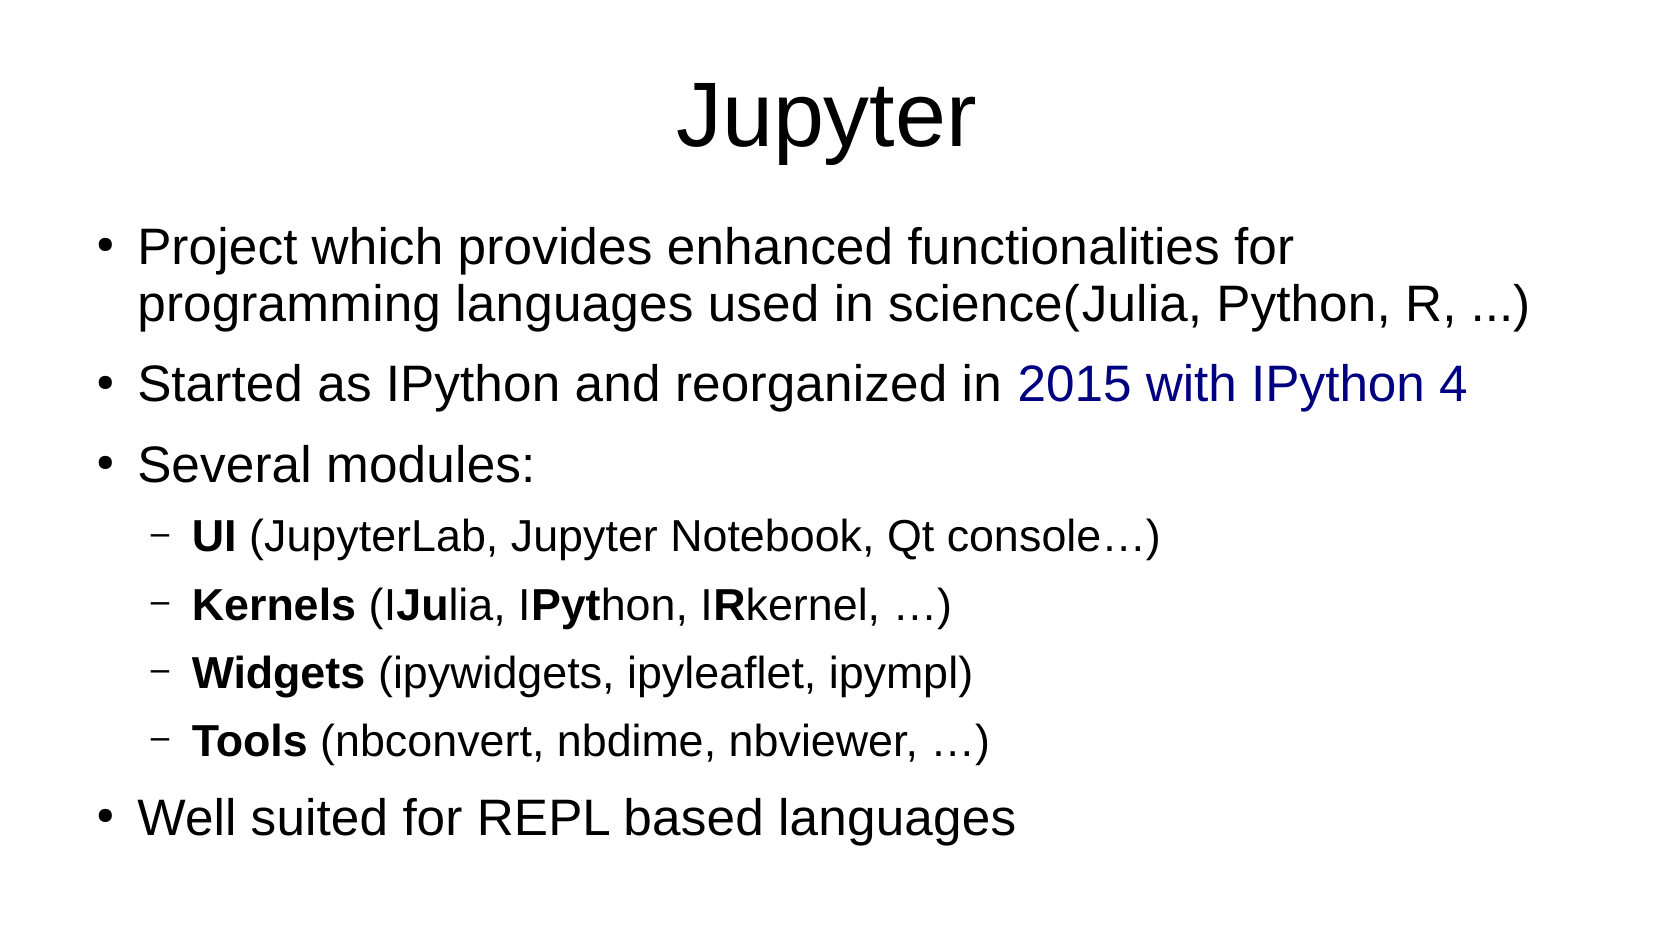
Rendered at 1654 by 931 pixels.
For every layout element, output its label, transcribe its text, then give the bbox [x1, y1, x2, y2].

list Project which provides enhanced functionalities for programming languages used in science(Julia, Python, R, ...) Started as IPython and reorganized in 2015 with IPython 4 Several modules: UI (JupyterLab, Jupyter Notebook, Qt console…) Kernels (IJulia, IPython, IRkernel, …) Widgets (ipywidgets, ipyleaflet, ipympl) Tools (nbconvert, nbdime, nbviewer, …) Well suited for REPL based languages [82, 217, 1571, 863]
title Jupyter [82, 37, 1571, 193]
